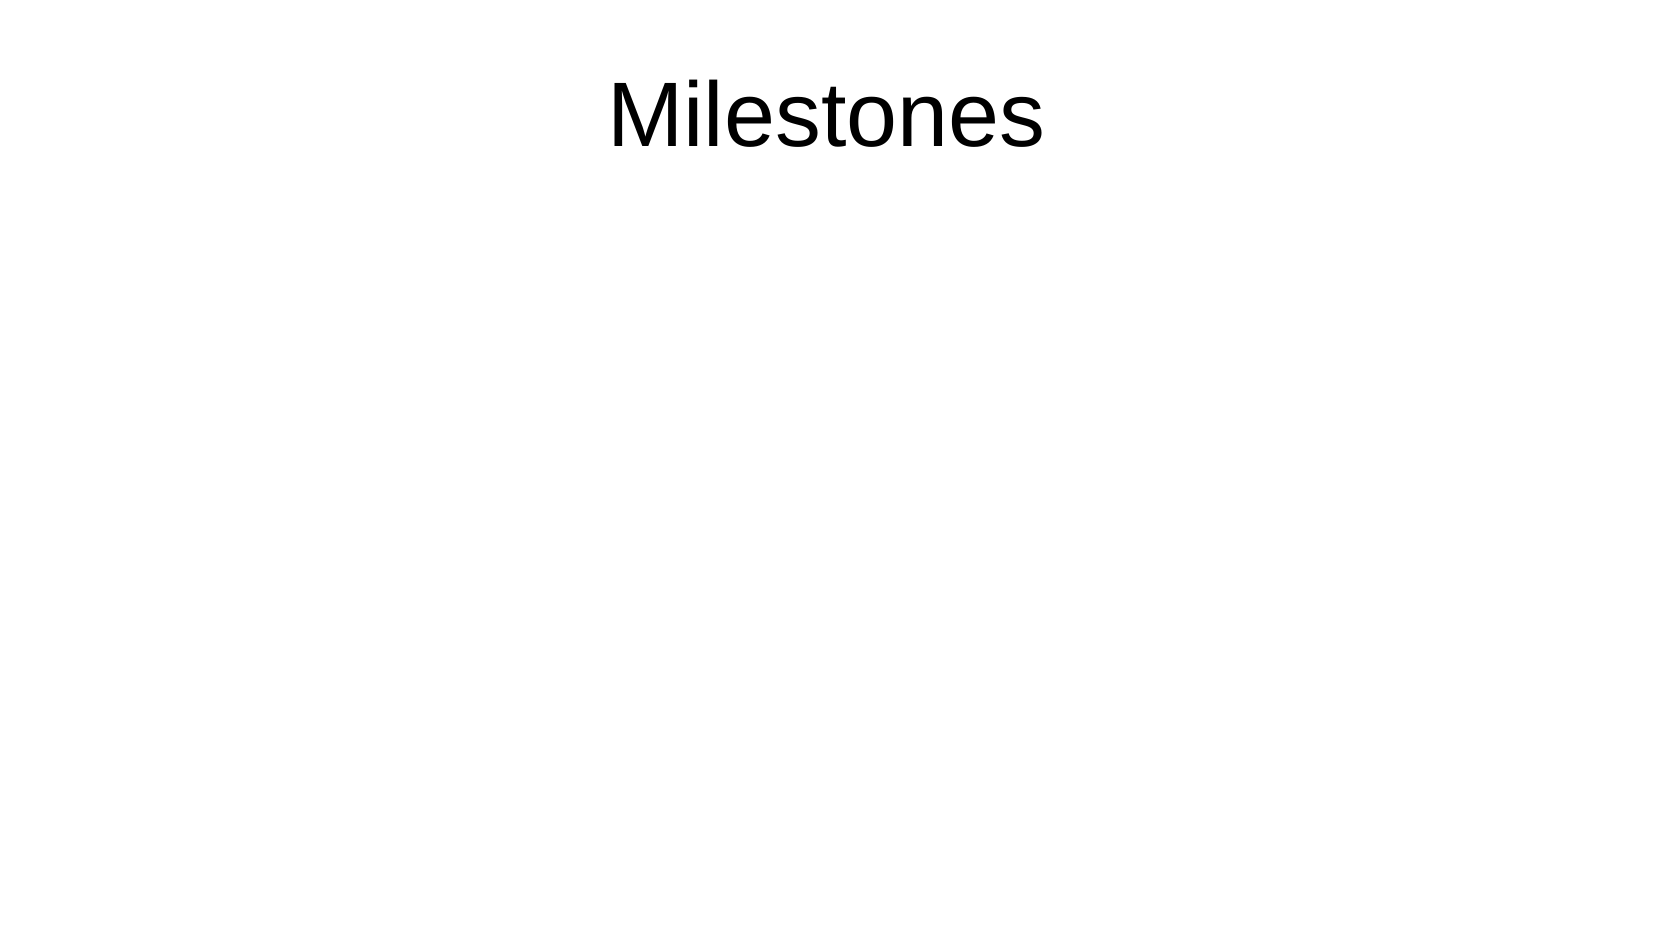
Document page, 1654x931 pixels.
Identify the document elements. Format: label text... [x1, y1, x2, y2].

title Milestones [82, 37, 1571, 193]
